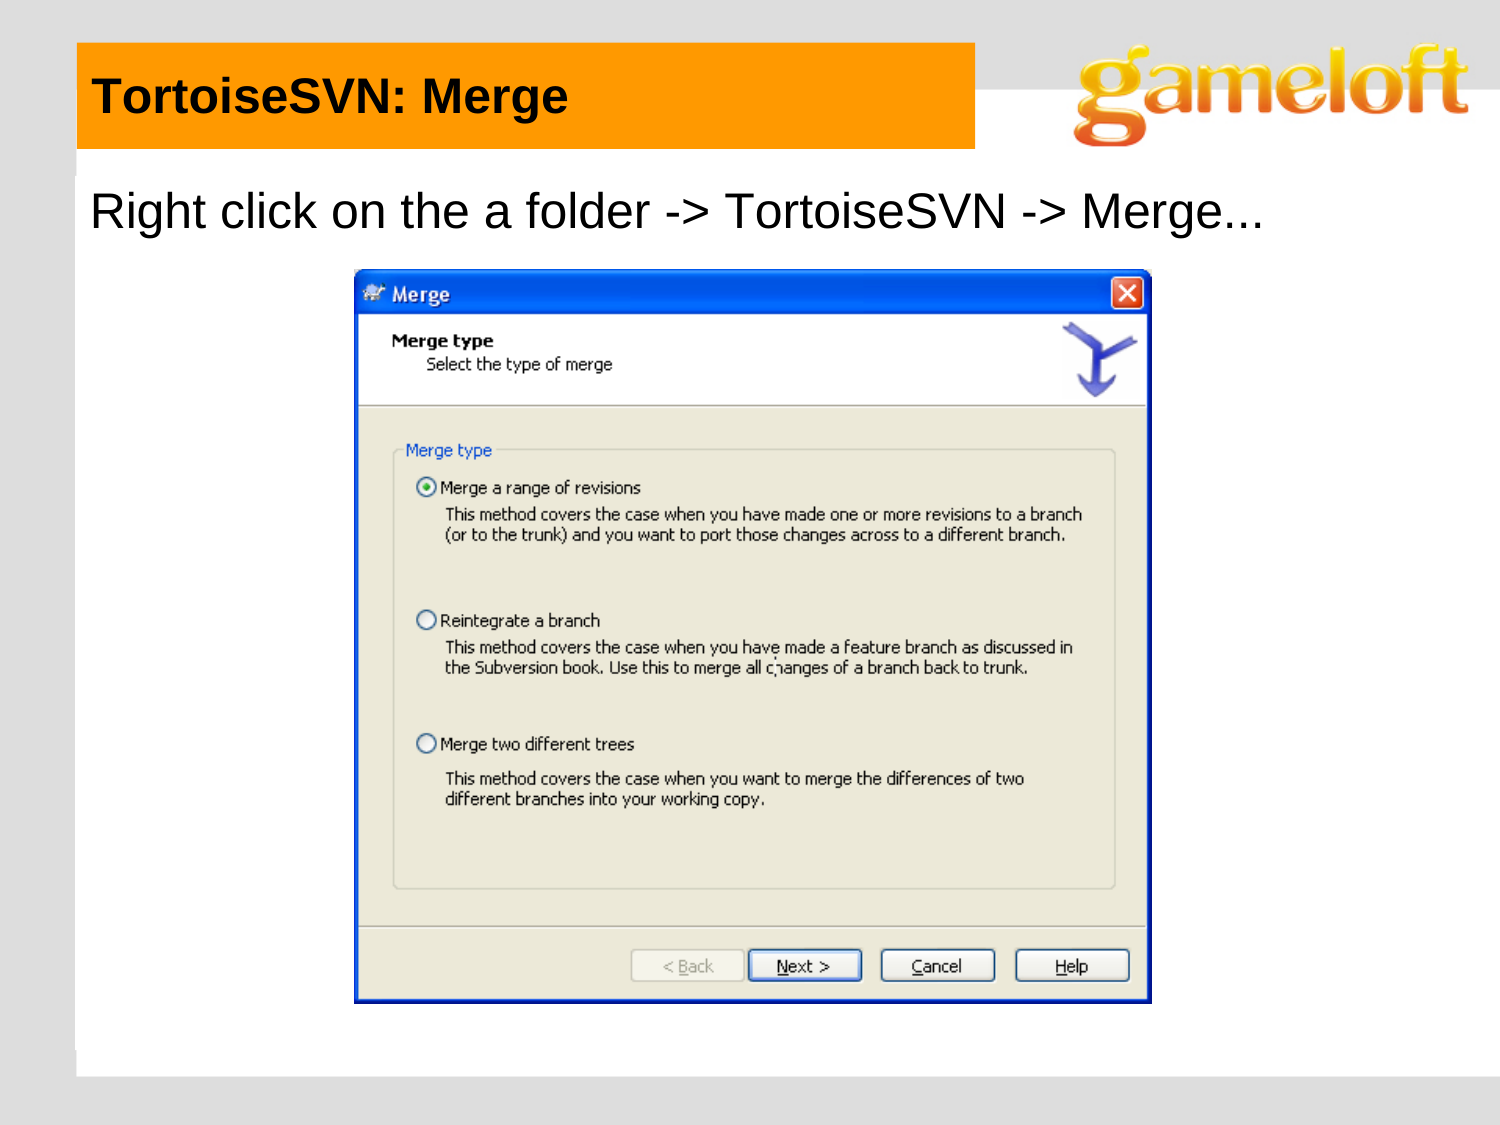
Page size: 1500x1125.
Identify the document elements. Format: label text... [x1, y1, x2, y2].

text_box Right click on the a folder -> TortoiseSVN -> Merge... [75, 175, 1471, 1051]
picture [0, 0, 1500, 1125]
text_box TortoiseSVN: Merge [76, 42, 976, 149]
